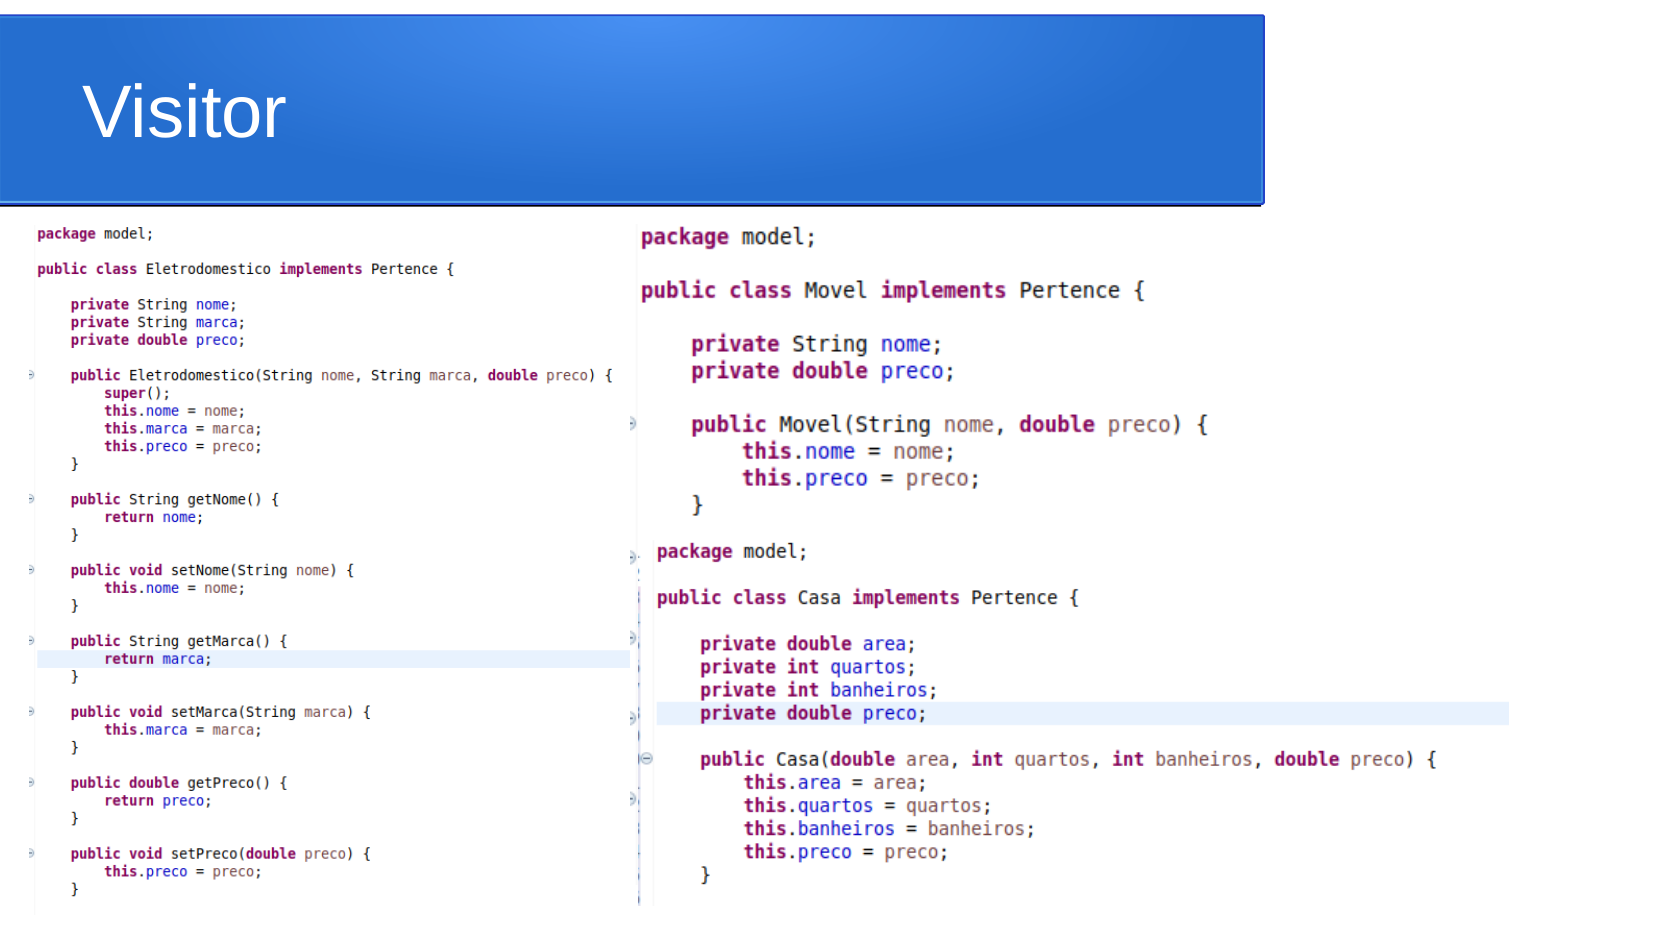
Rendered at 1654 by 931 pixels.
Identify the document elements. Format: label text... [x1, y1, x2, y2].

picture [29, 224, 1509, 916]
title Visitor [82, 35, 1235, 189]
